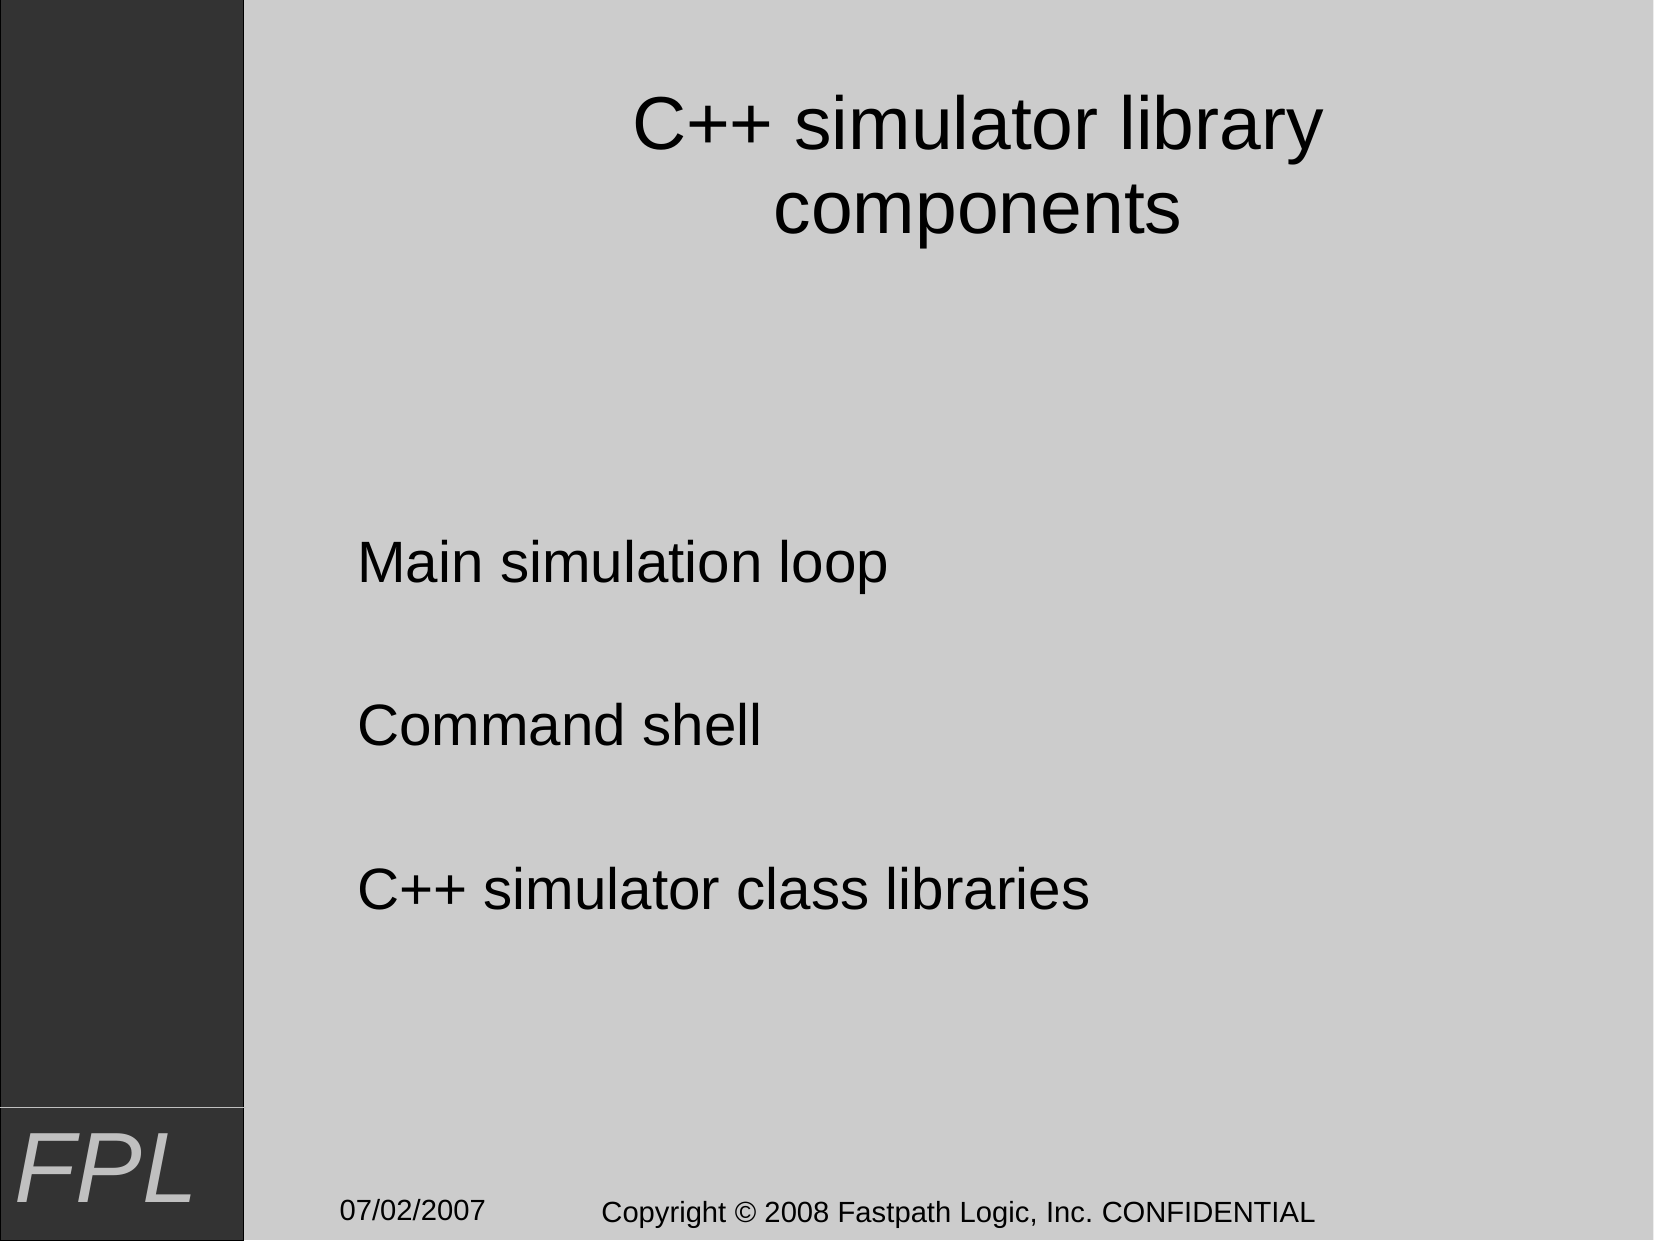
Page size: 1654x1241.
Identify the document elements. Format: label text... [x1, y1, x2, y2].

title C++ simulator library components [427, 53, 1530, 272]
subtitle Main simulation loop Command shell C++ simulator class libraries [322, 272, 1635, 1179]
